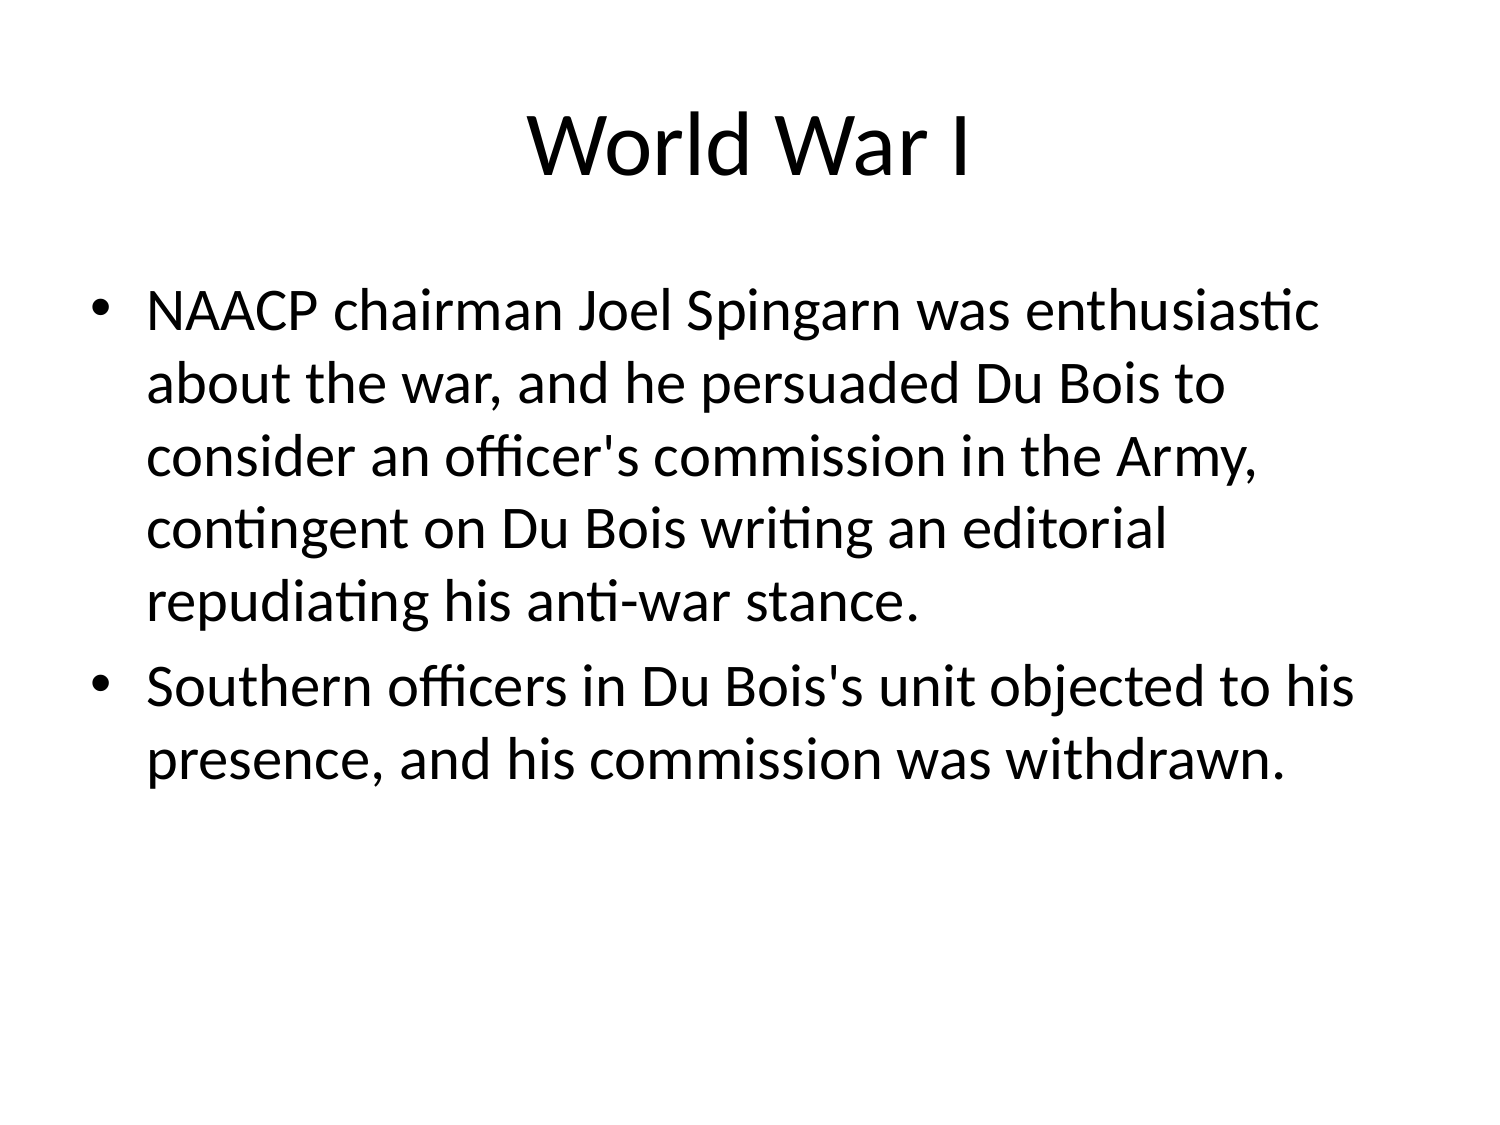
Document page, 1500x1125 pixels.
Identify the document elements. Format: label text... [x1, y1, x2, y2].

list NAACP chairman Joel Spingarn was enthusiastic about the war, and he persuaded Du Bois to consider an officer's commission in the Army, contingent on Du Bois writing an editorial repudiating his anti-war stance. Southern officers in Du Bois's unit objected to his presence, and his commission was withdrawn. [75, 262, 1425, 1005]
title World War I [75, 45, 1425, 233]
